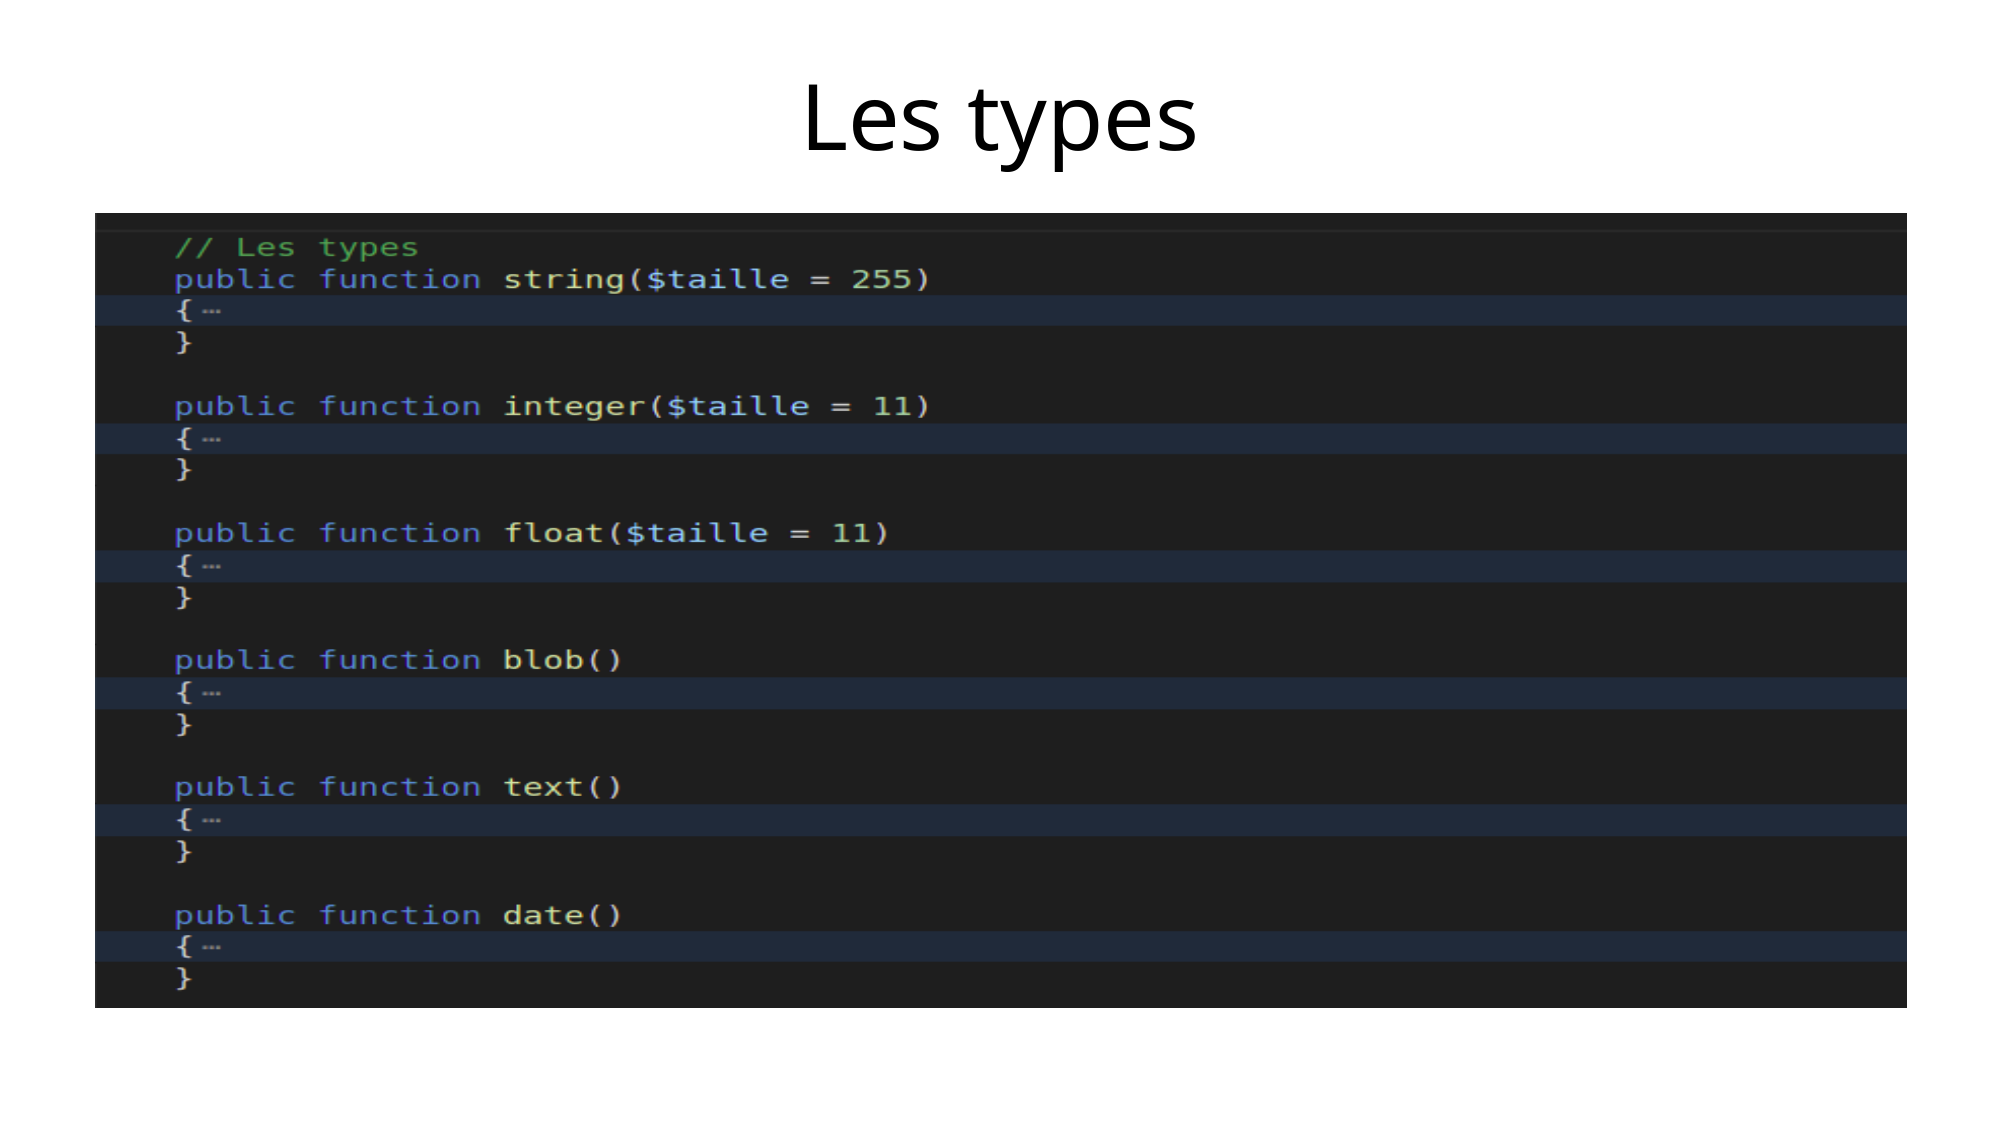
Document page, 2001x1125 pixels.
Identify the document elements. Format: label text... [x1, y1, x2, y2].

picture [95, 213, 1907, 1008]
title Les types [137, 59, 1863, 182]
